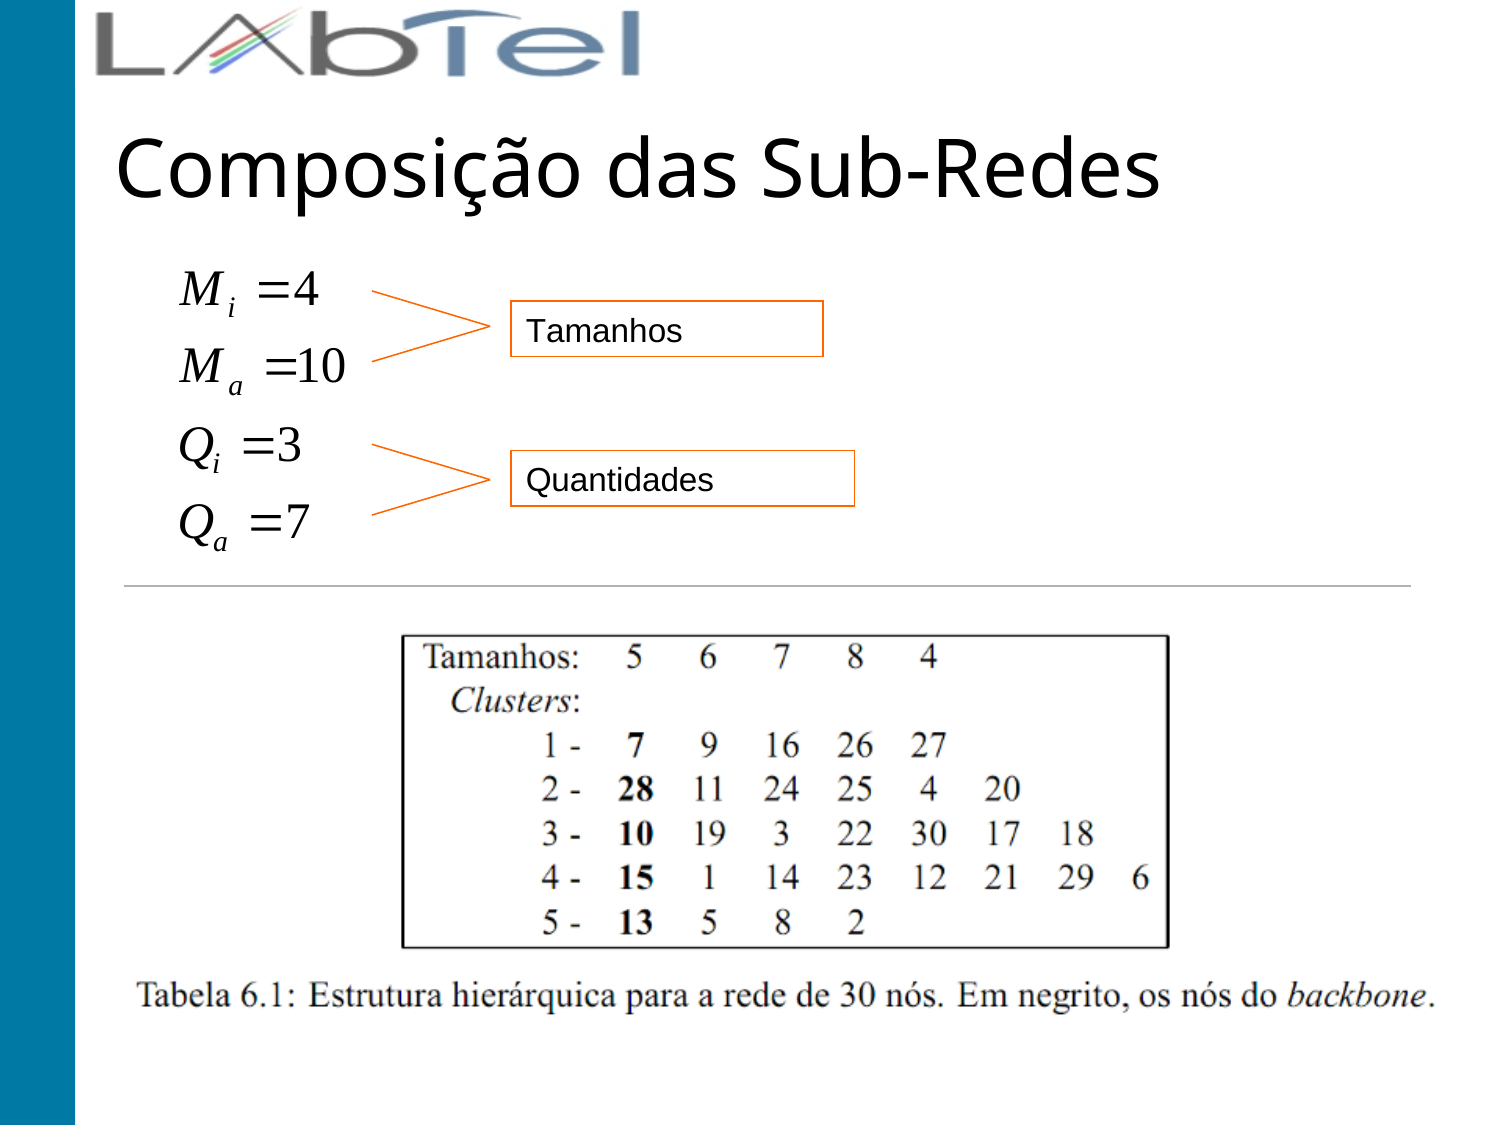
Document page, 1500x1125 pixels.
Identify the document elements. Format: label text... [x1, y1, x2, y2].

picture [123, 615, 1436, 1024]
text_box Tamanhos [511, 301, 823, 357]
text_box Composição das Sub-Redes [99, 104, 1463, 225]
picture [76, 0, 676, 88]
text_box Quantidades [511, 450, 855, 507]
chart [171, 255, 355, 563]
